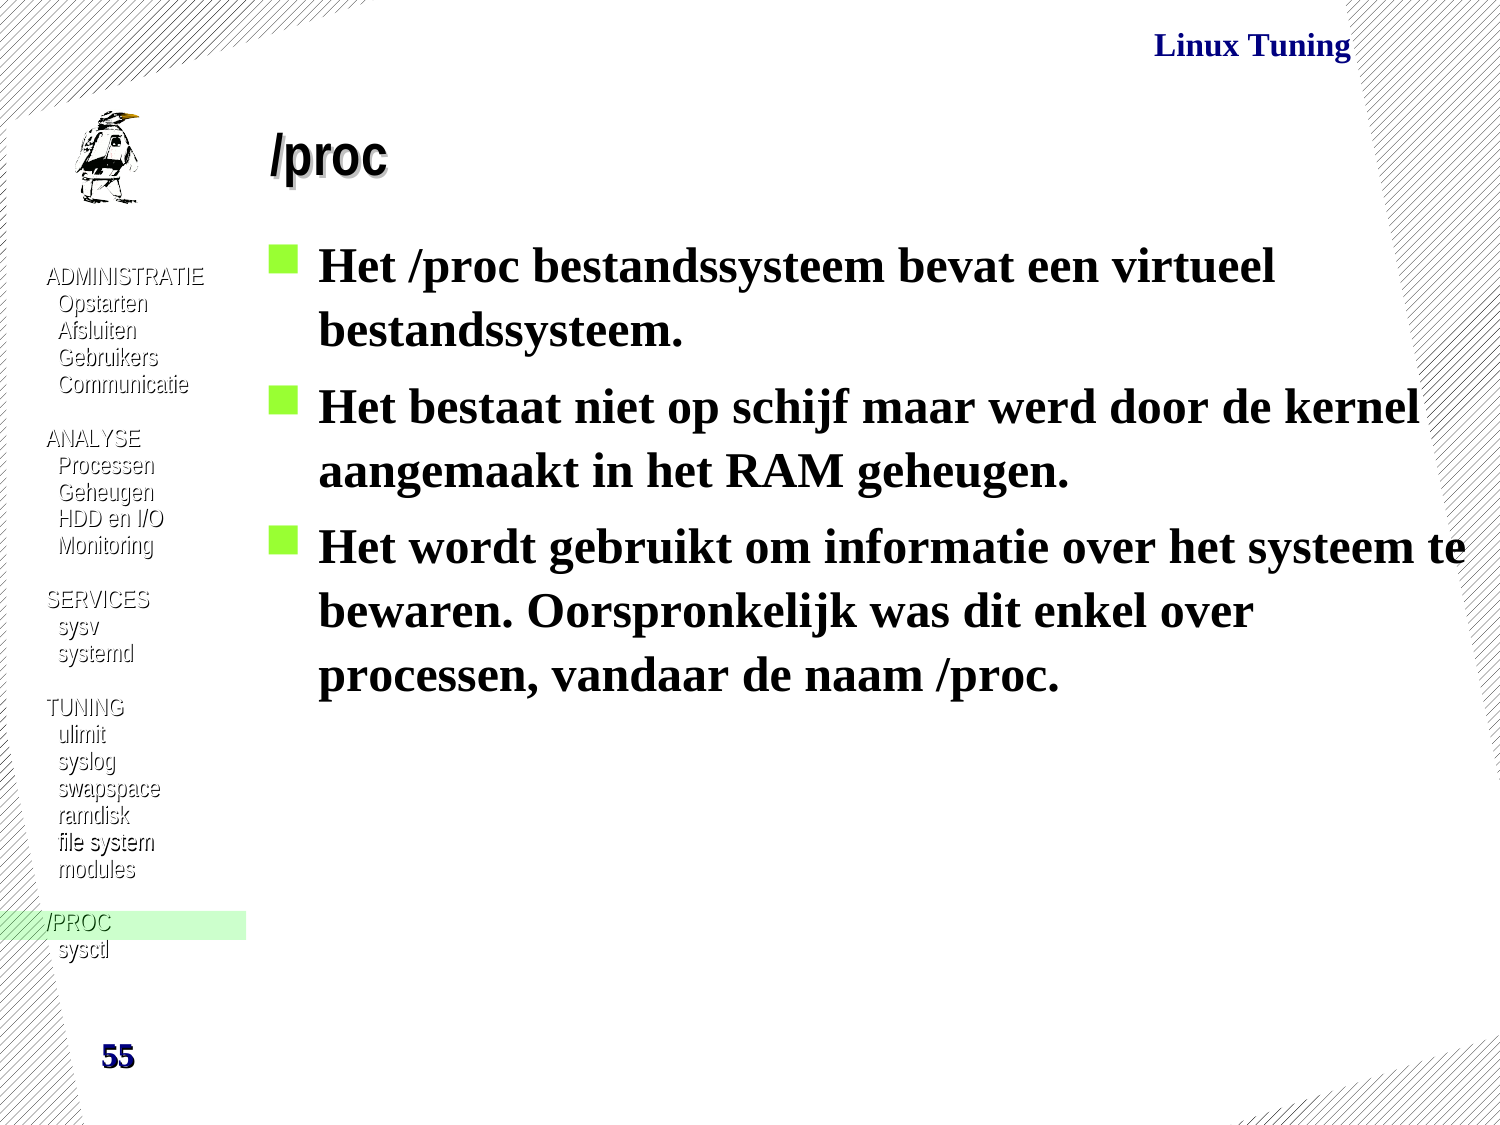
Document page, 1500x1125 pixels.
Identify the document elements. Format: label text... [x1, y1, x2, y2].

text_box [0, 910, 247, 940]
picture [57, 105, 143, 206]
title /proc [270, 41, 1500, 250]
list Het /proc bestandssysteem bevat een virtueel bestandssysteem. Het bestaat niet op schijf maar werd door de kernel aangemaakt in het RAM geheugen. Het wordt gebruikt om informatie over het systeem te bewaren. Oorspronkelijk was dit enkel over processen, vandaar de naam /proc. [264, 229, 1486, 882]
